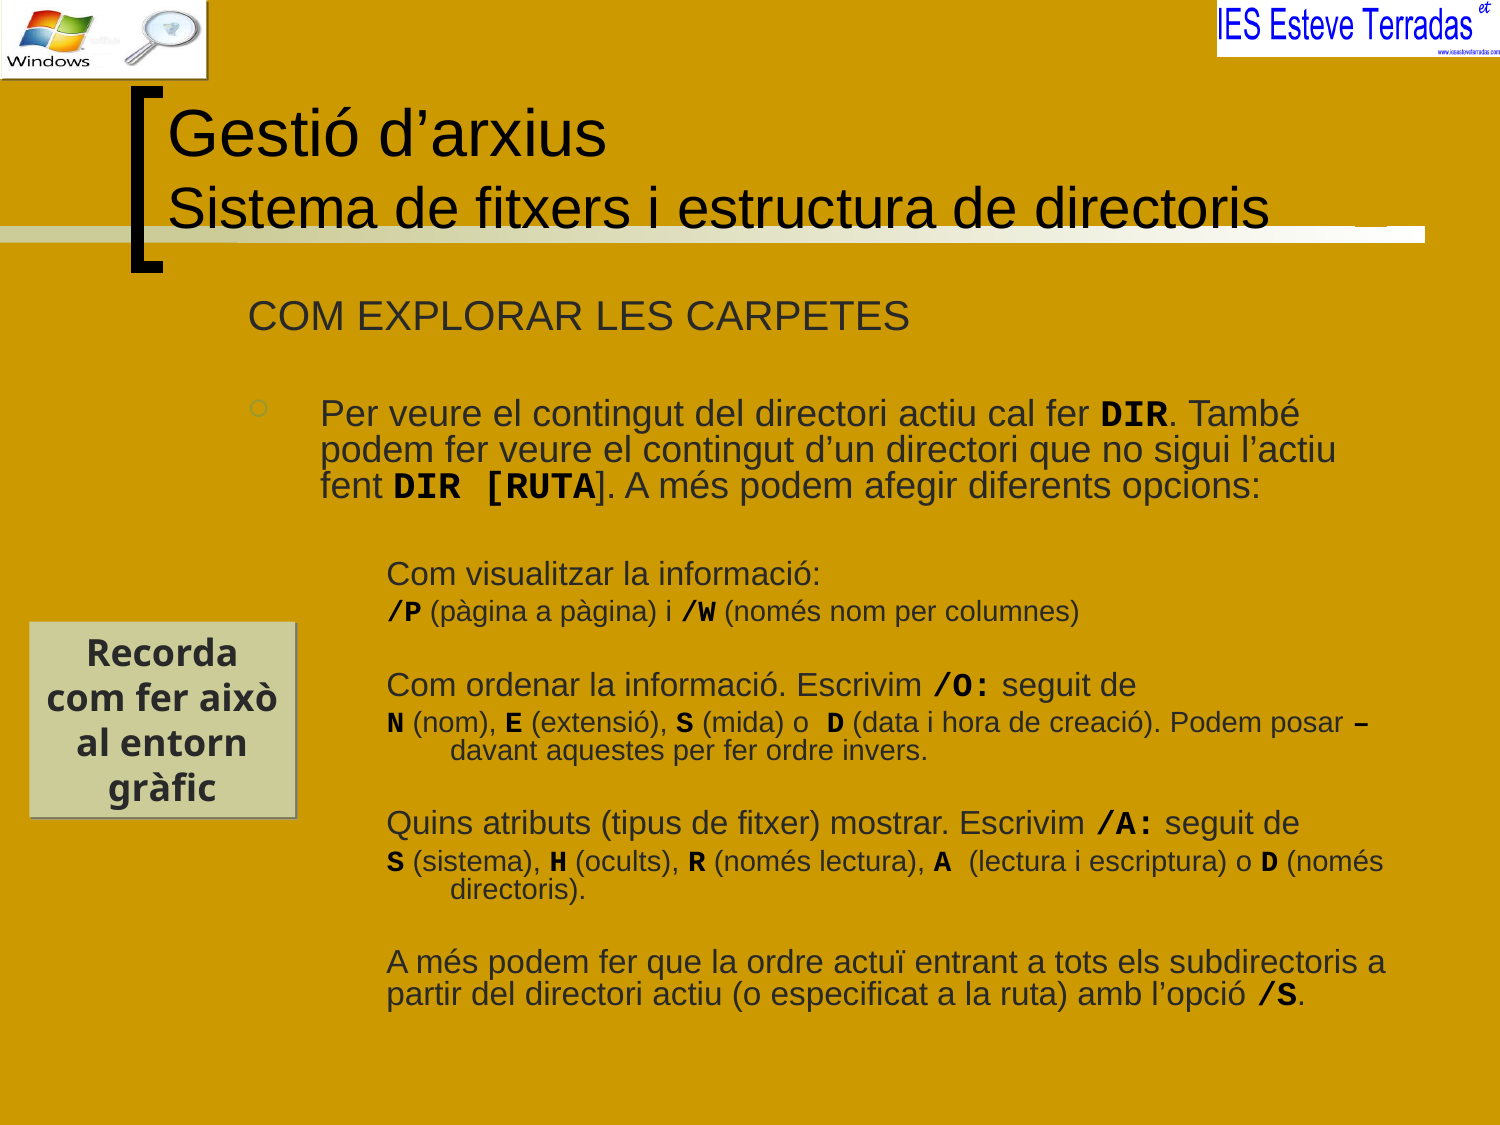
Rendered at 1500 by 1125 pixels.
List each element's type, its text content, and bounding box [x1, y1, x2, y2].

picture [1217, 0, 1500, 57]
title Gestió d’arxius Sistema de fitxers i estructura de directoris [152, 15, 1328, 248]
picture [0, 0, 207, 79]
text_box Recorda com fer això al entorn gràfic [29, 621, 296, 818]
list COM EXPLORAR LES CARPETES Per veure el contingut del directori actiu cal fer DIR. També podem fer veure el contingut d’un directori que no sigui l’actiu fent DIR [RUTA]. A més podem afegir diferents opcions: Com visualitzar la informació: /P (pàgina a pàgina) i /W (només nom per columnes) Com ordenar la informació. Escrivim /O: seguit de N (nom), E (extensió), S (mida) o D (data i hora de creació). Podem posar – davant aquestes per fer ordre invers. Quins atributs (tipus de fitxer) mostrar. Escrivim /A: seguit de S (sistema), H (ocults), R (només lectura), A (lectura i escriptura) o D (només directoris). A més podem fer que la ordre actuï entrant a tots els subdirectoris a partir del directori actiu (o especificat a la ruta) amb l’opció /S. [159, 290, 1416, 1125]
